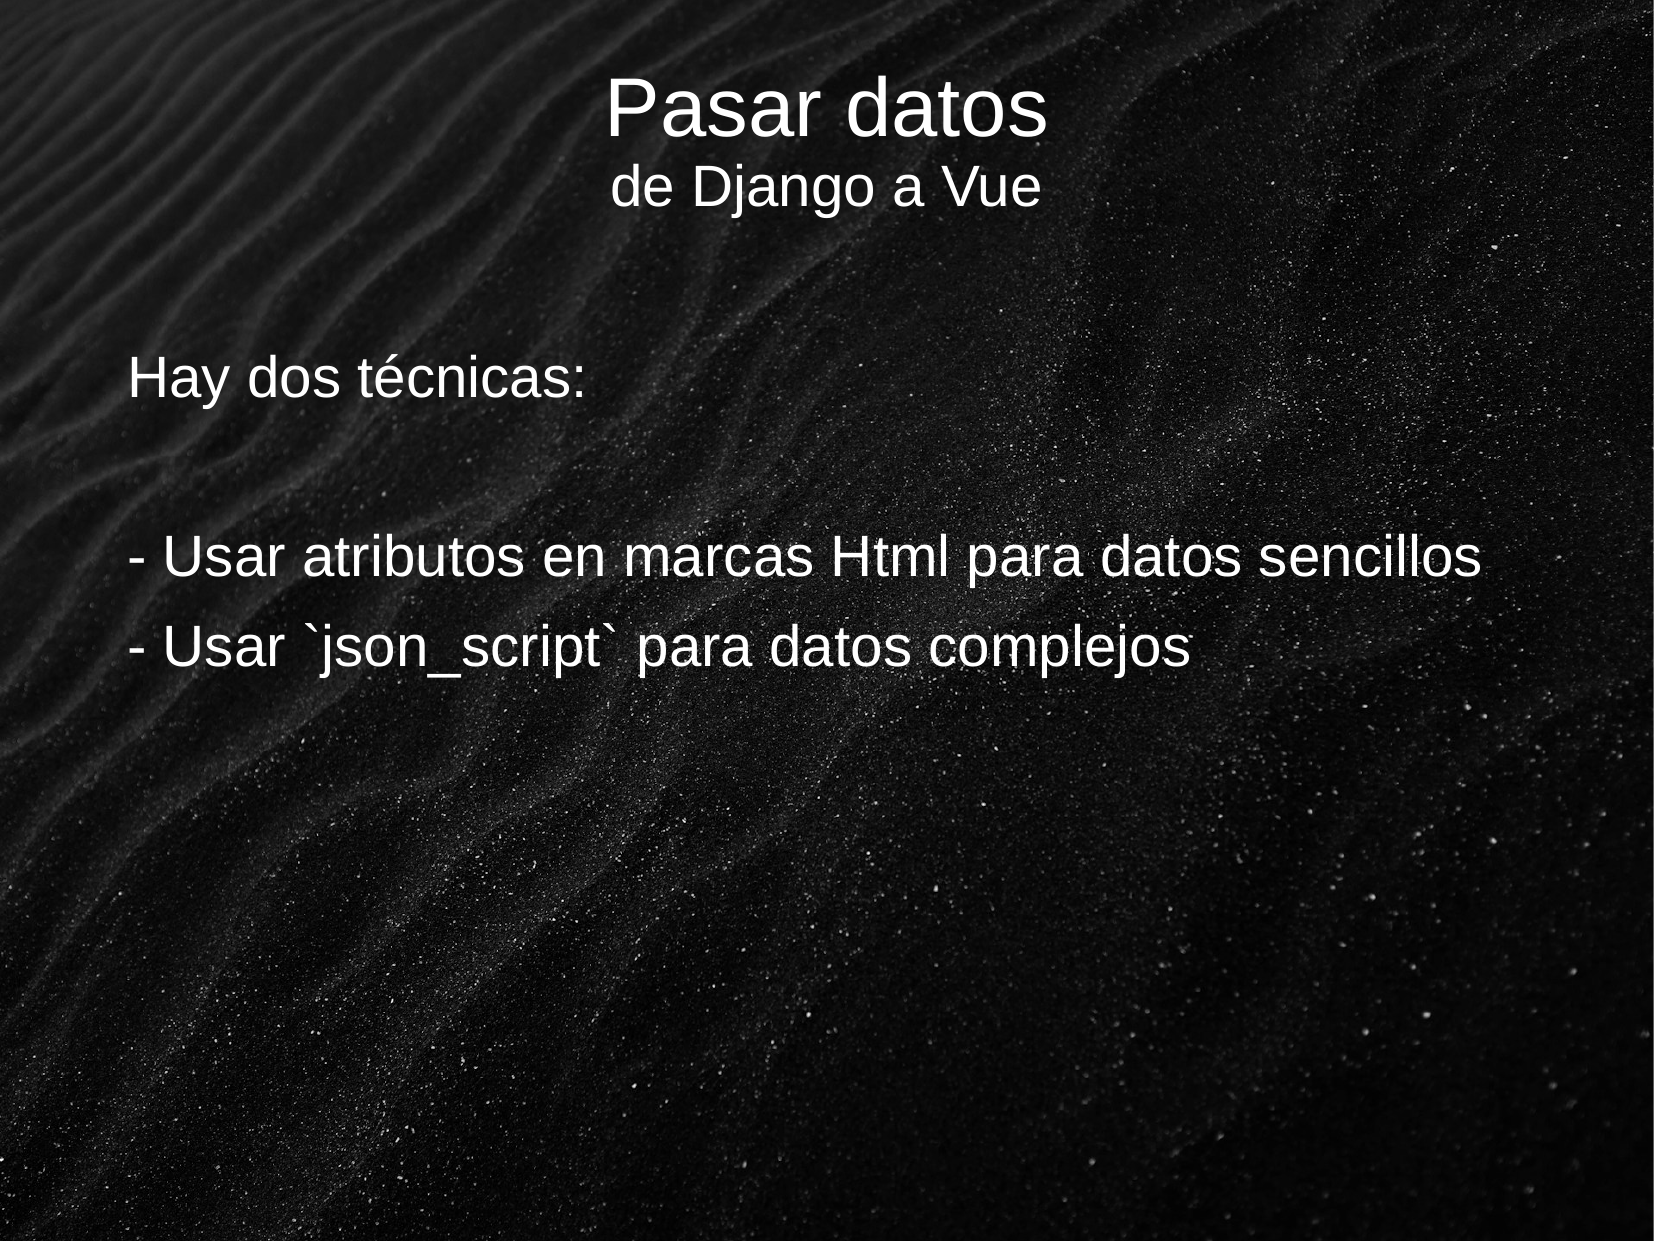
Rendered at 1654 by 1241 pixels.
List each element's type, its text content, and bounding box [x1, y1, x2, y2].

text_box Hay dos técnicas: - Usar atributos en marcas Html para datos sencillos - Usar `json_script` para datos complejos [112, 337, 1538, 1126]
title Pasar datos de Django a Vue [82, 49, 1571, 257]
picture [0, 0, 1654, 1241]
